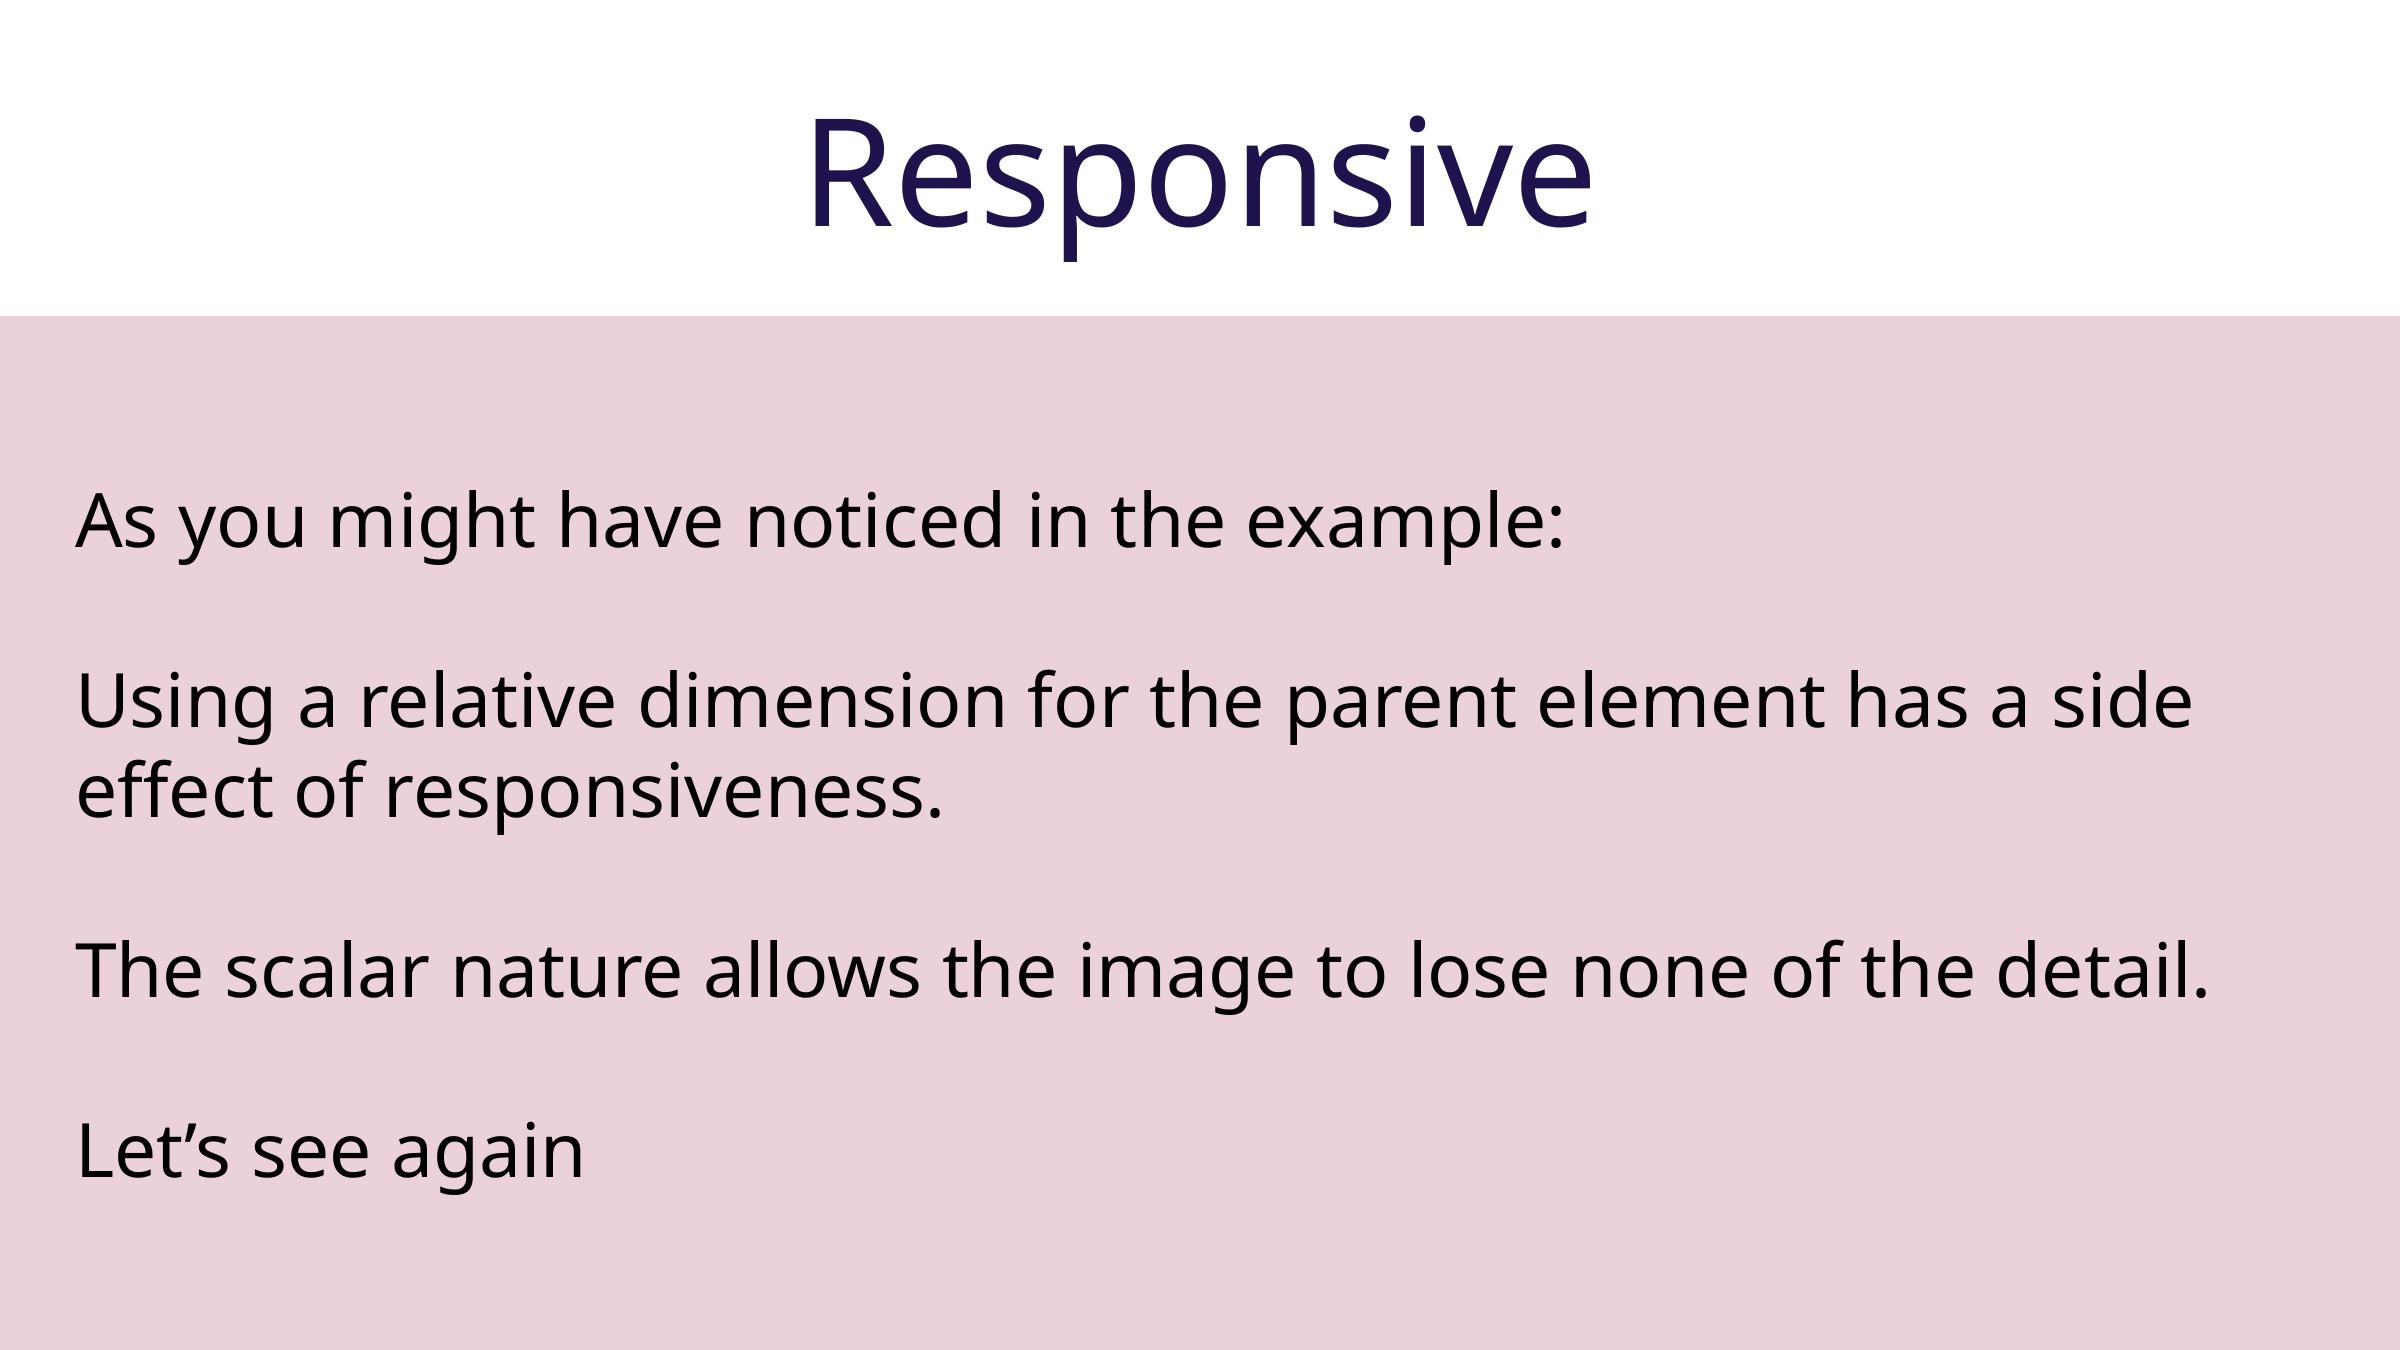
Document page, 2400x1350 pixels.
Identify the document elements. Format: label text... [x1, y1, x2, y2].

text_box Responsive [120, 53, 2280, 280]
text_box As you might have noticed in the example: Using a relative dimension for the parent element has a side effect of responsiveness. The scalar nature allows the image to lose none of the detail. Let’s see again [0, 315, 2400, 1350]
